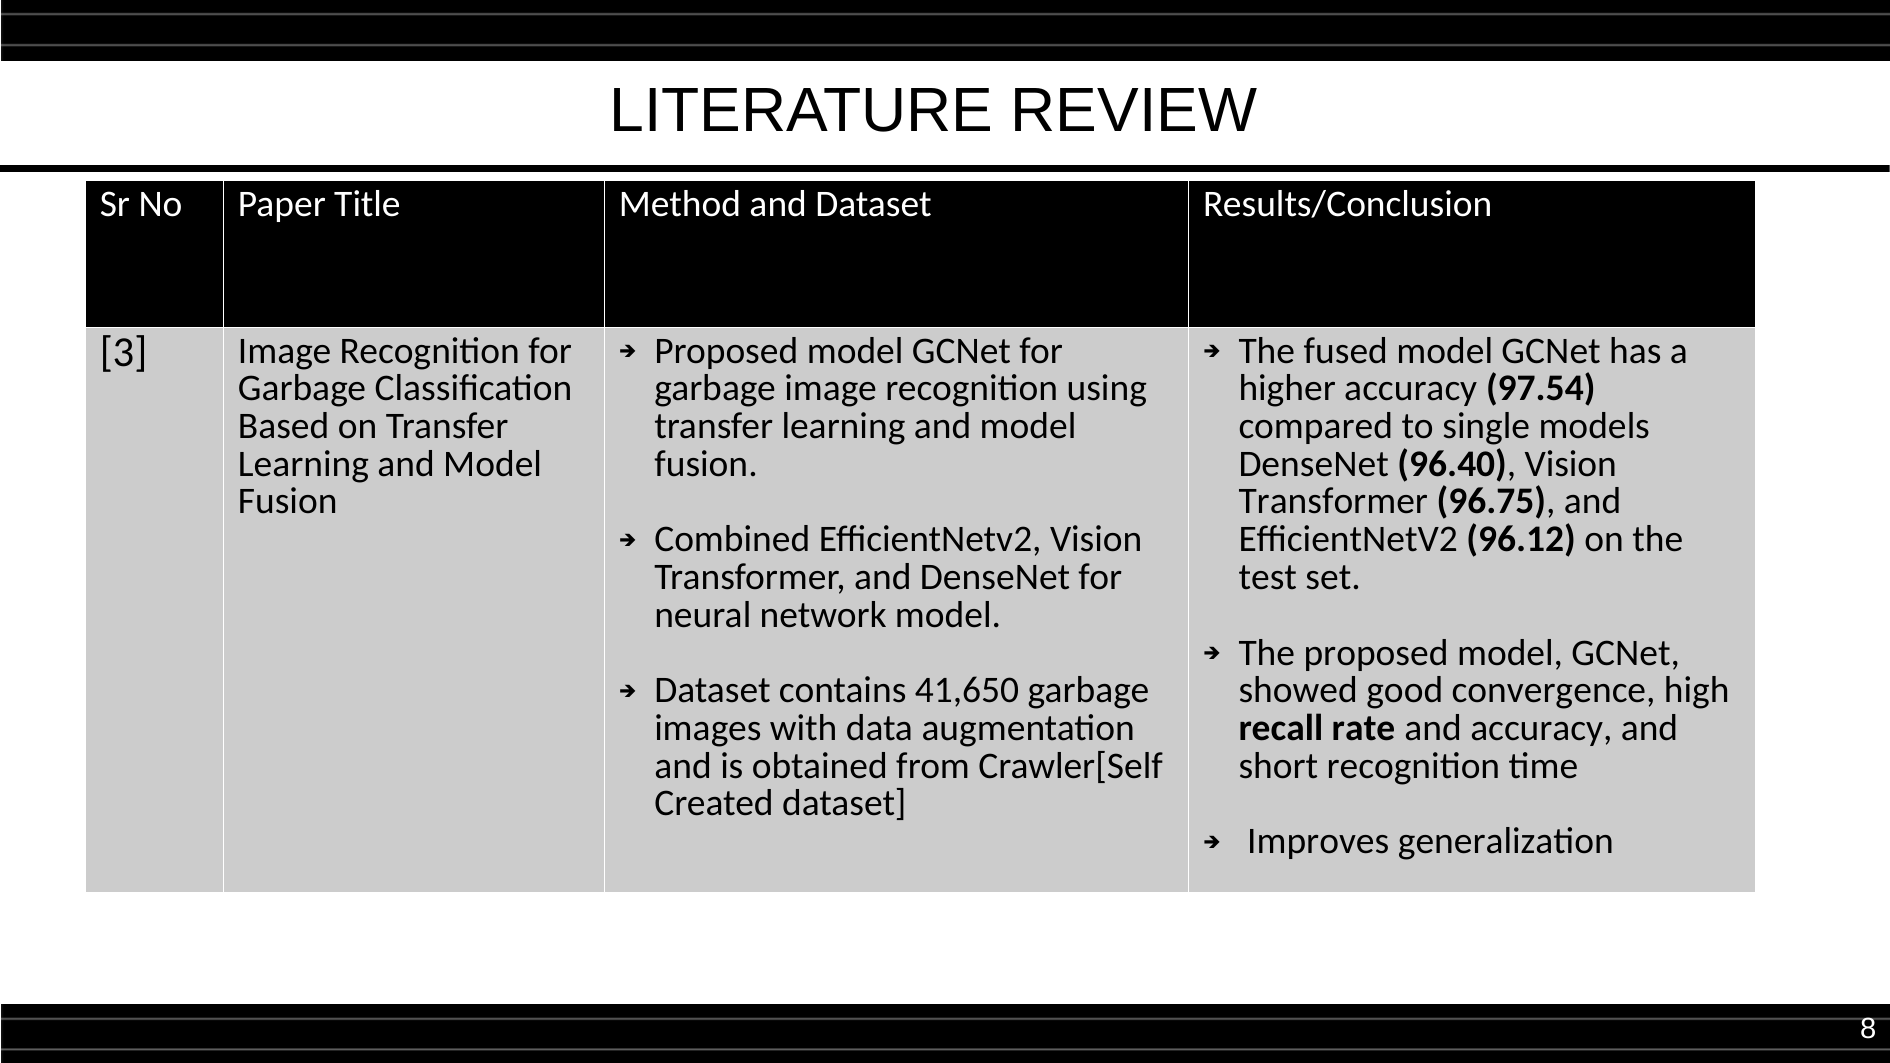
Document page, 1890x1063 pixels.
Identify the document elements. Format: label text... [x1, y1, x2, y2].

table_header Method and Dataset [605, 181, 1188, 327]
table_cell Proposed model GCNet for garbage image recognition using transfer learning and model fusion. Combined EfficientNetv2, Vision Transformer, and DenseNet for neural network model. Dataset contains 41,650 garbage images with data augmentation and is obtained from Crawler[Self Created dataset] [605, 328, 1188, 892]
table_header Sr No [86, 181, 223, 327]
table_cell [3] [86, 328, 223, 892]
table_cell Image Recognition for Garbage Classification Based on Transfer Learning and Model Fusion [224, 328, 604, 892]
picture [1, 0, 1890, 61]
table_header Paper Title [224, 181, 604, 327]
table_header Results/Conclusion [1189, 181, 1755, 327]
title LITERATURE REVIEW [83, 69, 1785, 150]
table_cell The fused model GCNet has a higher accuracy (97.54) compared to single models DenseNet (96.40), Vision Transformer (96.75), and EfficientNetV2 (96.12) on the test set. The proposed model, GCNet, showed good convergence, high recall rate and accuracy, and short recognition time Improves generalization [1189, 328, 1755, 892]
picture [1, 1004, 1890, 1063]
